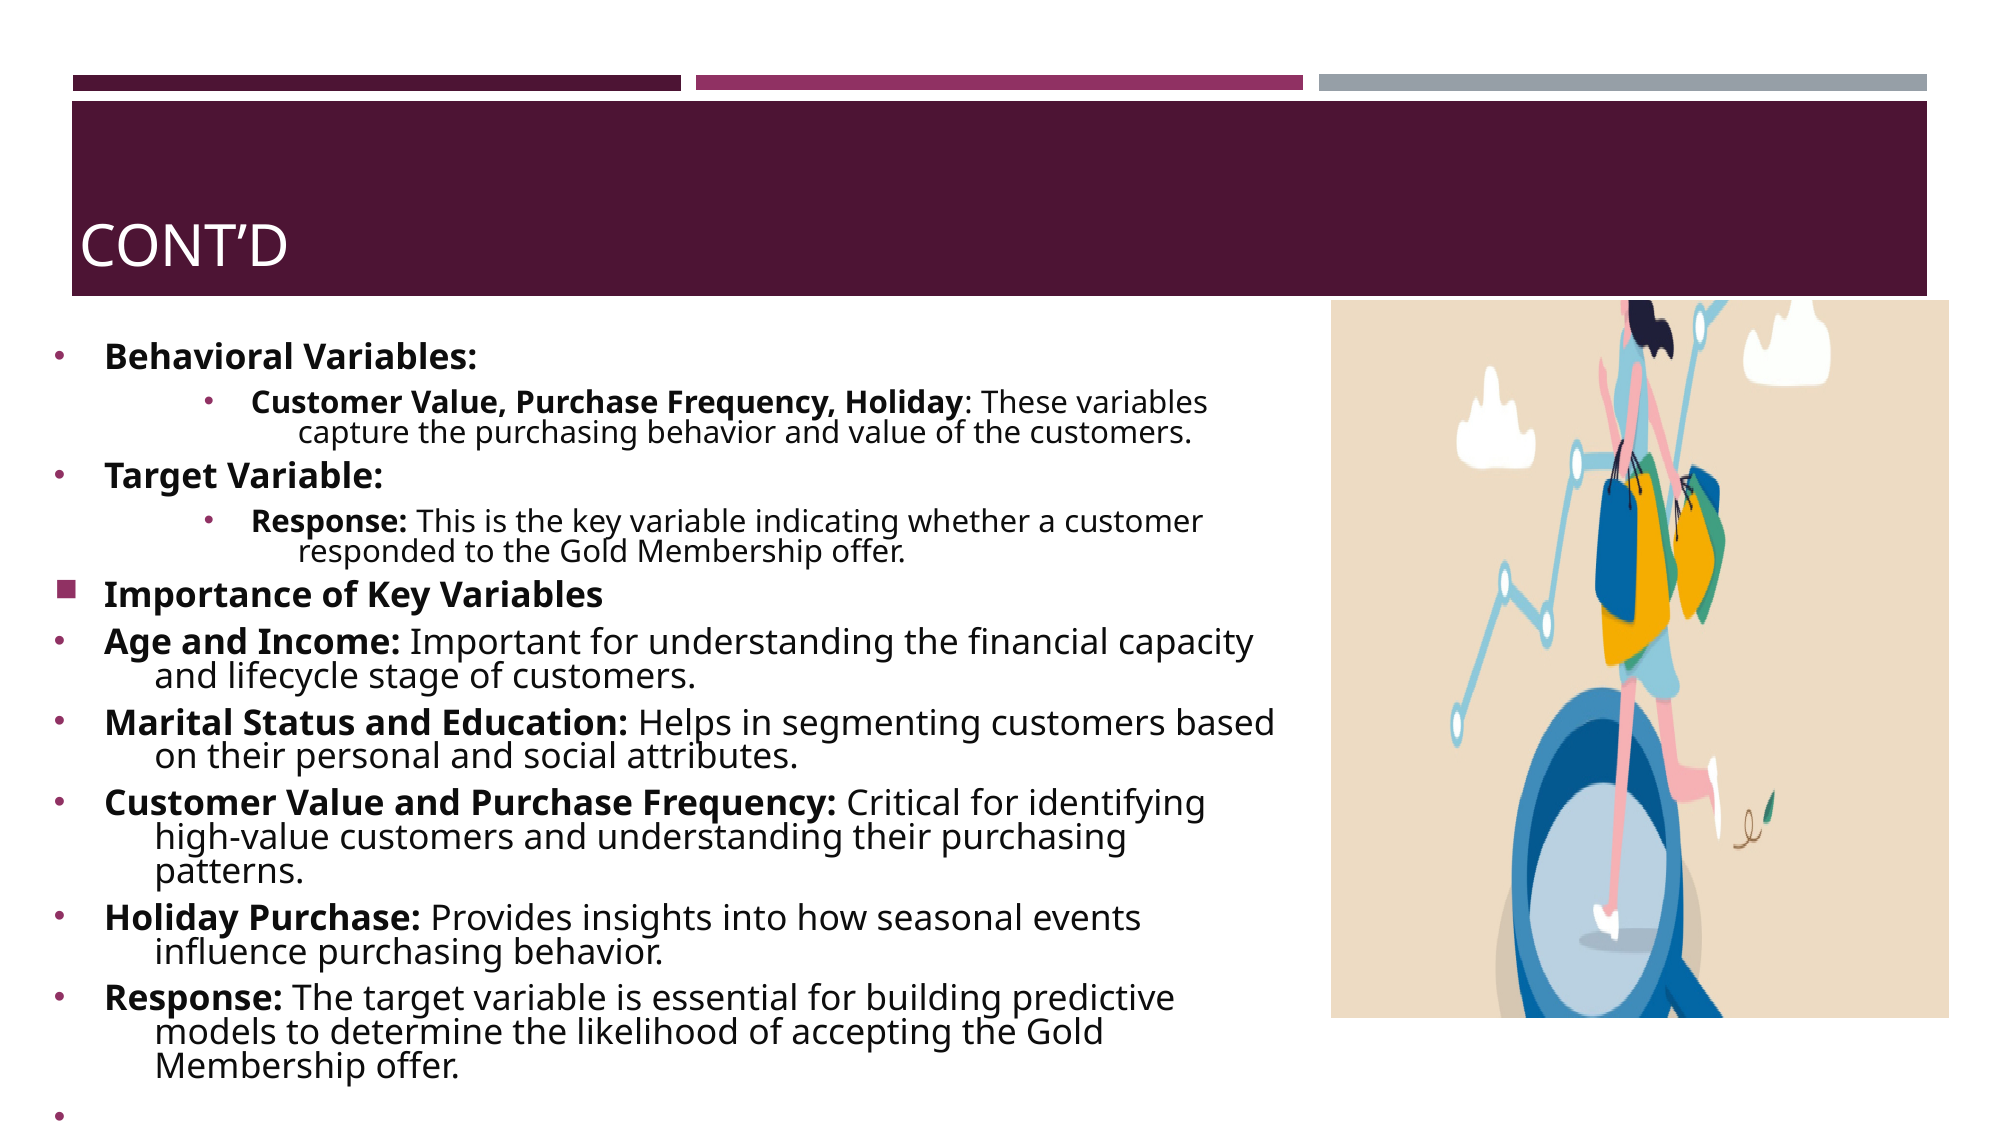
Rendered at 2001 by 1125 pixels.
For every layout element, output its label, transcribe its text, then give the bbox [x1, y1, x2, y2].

title CONT’D [64, 169, 1640, 286]
picture [1331, 301, 1949, 1018]
list Behavioral Variables: Customer Value, Purchase Frequency, Holiday: These variables capture the purchasing behavior and value of the customers. Target Variable: Response: This is the key variable indicating whether a customer responded to the Gold Membership offer. Importance of Key Variables Age and Income: Important for understanding the financial capacity and lifecycle stage of customers. Marital Status and Education: Helps in segmenting customers based on their personal and social attributes. Customer Value and Purchase Frequency: Critical for identifying high-value customers and understanding their purchasing patterns. Holiday Purchase: Provides insights into how seasonal events influence purchasing behavior. Response: The target variable is essential for building predictive models to determine the likelihood of accepting the Gold Membership offer. [39, 335, 1299, 1125]
